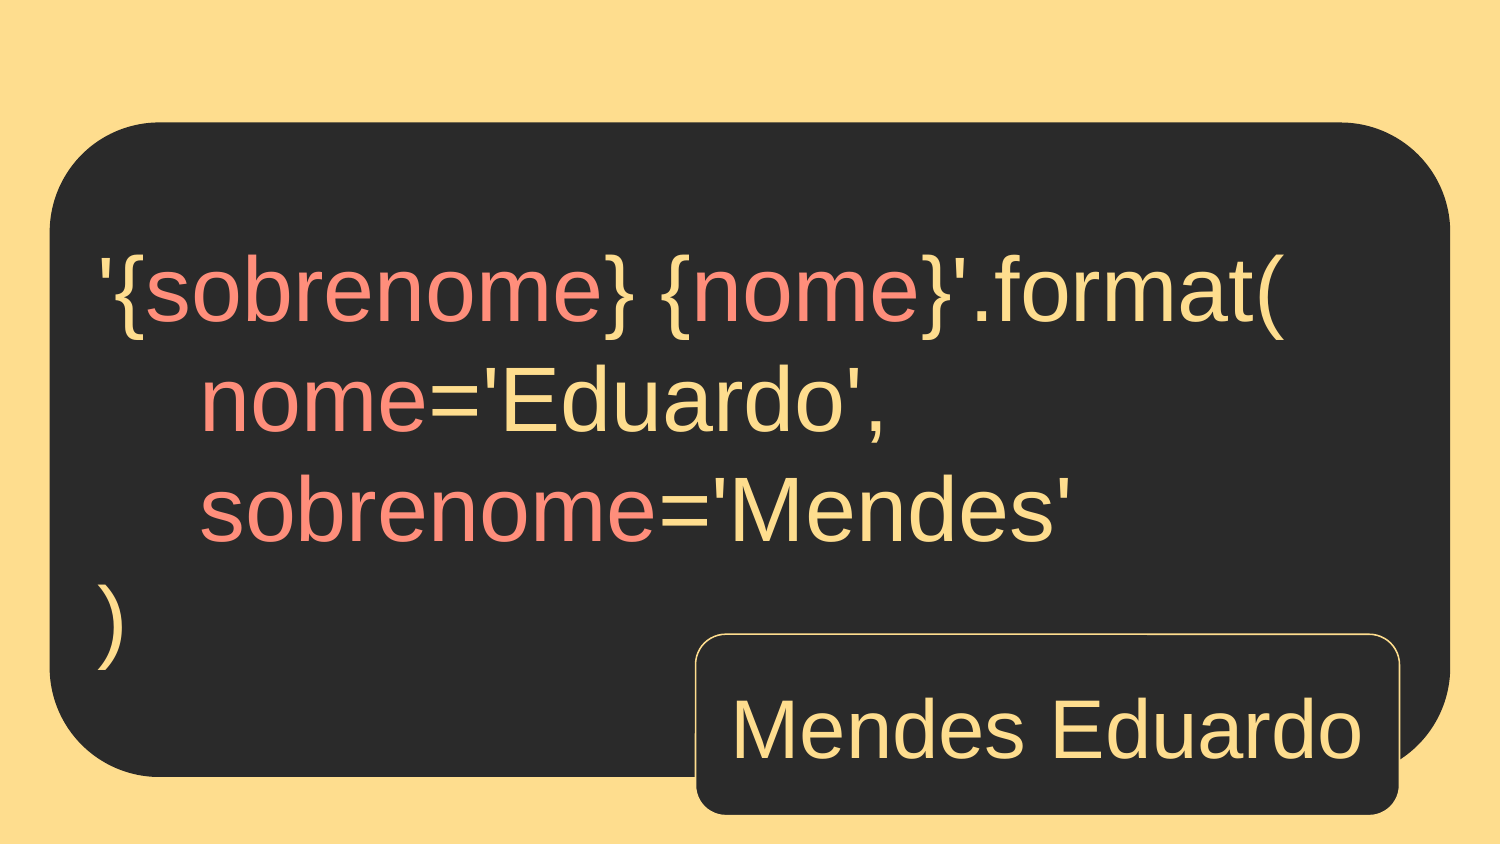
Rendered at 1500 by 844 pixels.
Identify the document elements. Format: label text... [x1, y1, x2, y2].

text_box '{sobrenome} {nome}'.format( nome='Eduardo', sobrenome='Mendes' ) [50, 123, 1450, 777]
text_box Mendes Eduardo [695, 634, 1400, 816]
